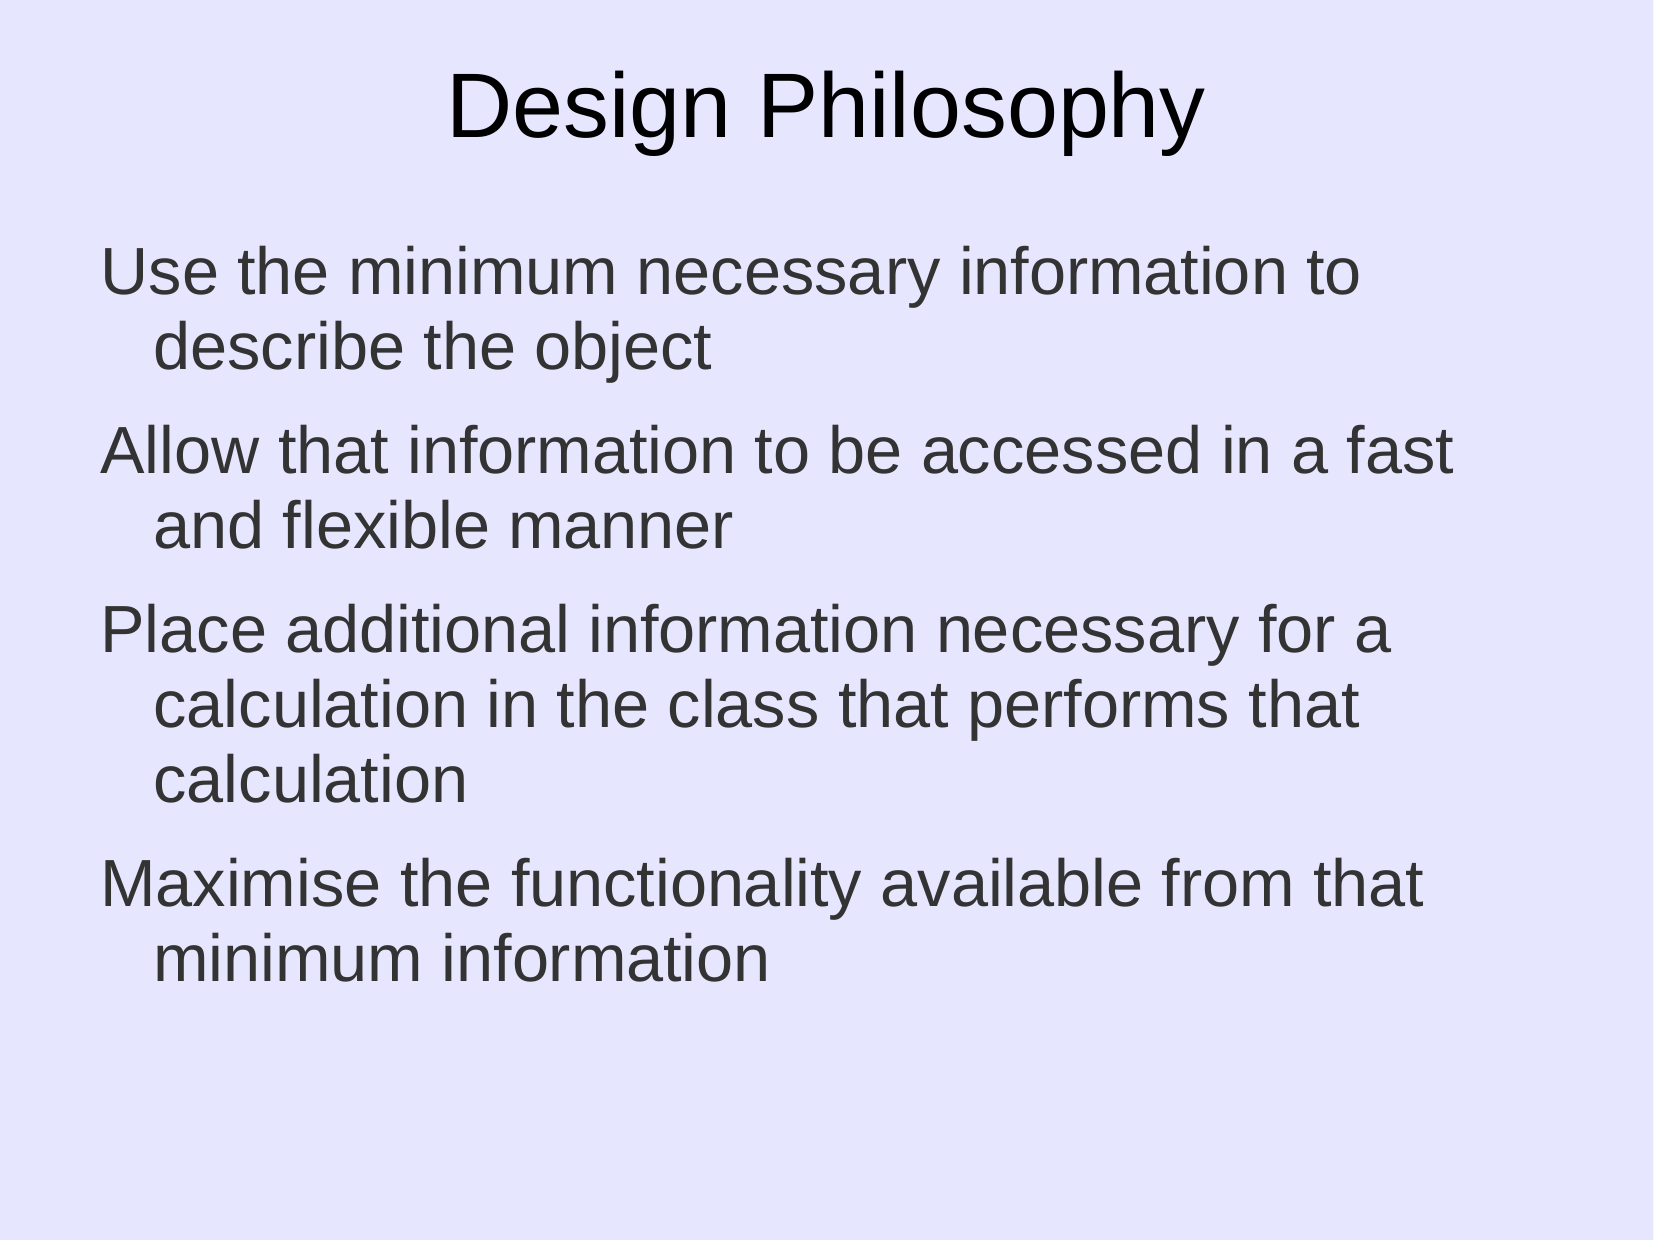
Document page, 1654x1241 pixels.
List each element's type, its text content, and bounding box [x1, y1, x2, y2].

title Design Philosophy [82, 49, 1571, 163]
list Use the minimum necessary information to describe the object Allow that information to be accessed in a fast and flexible manner Place additional information necessary for a calculation in the class that performs that calculation Maximise the functionality available from that minimum information [82, 234, 1571, 1191]
